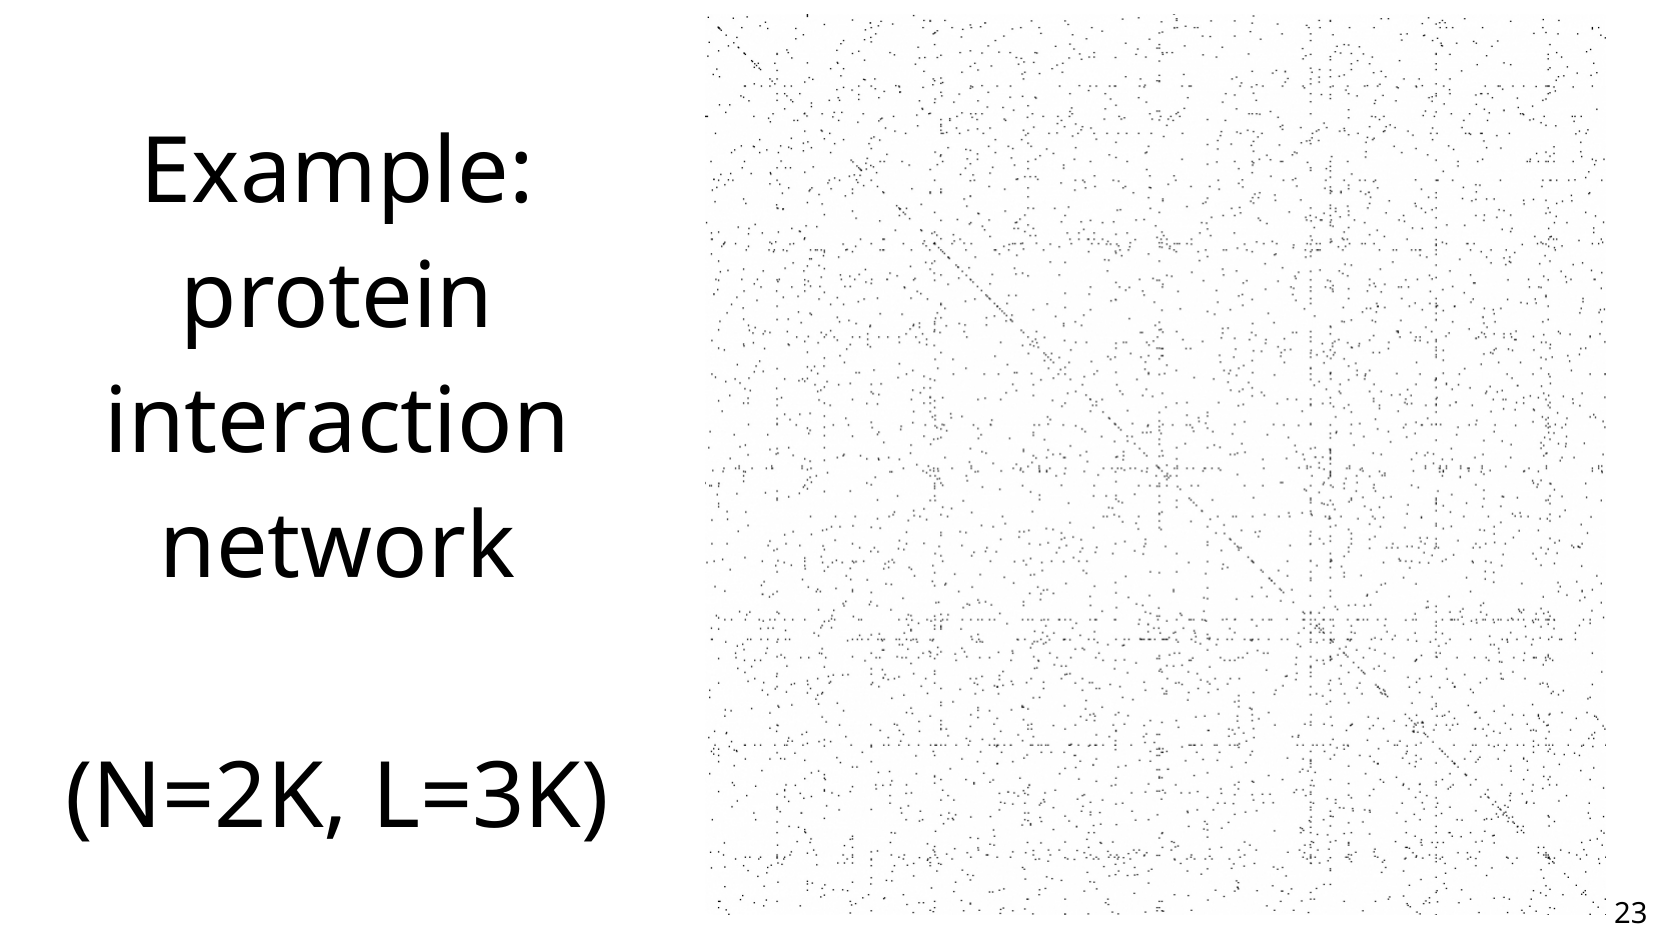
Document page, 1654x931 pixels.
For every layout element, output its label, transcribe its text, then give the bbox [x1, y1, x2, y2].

title Example: protein interaction network (N=2K, L=3K) [30, 45, 646, 916]
picture [705, 14, 1606, 916]
